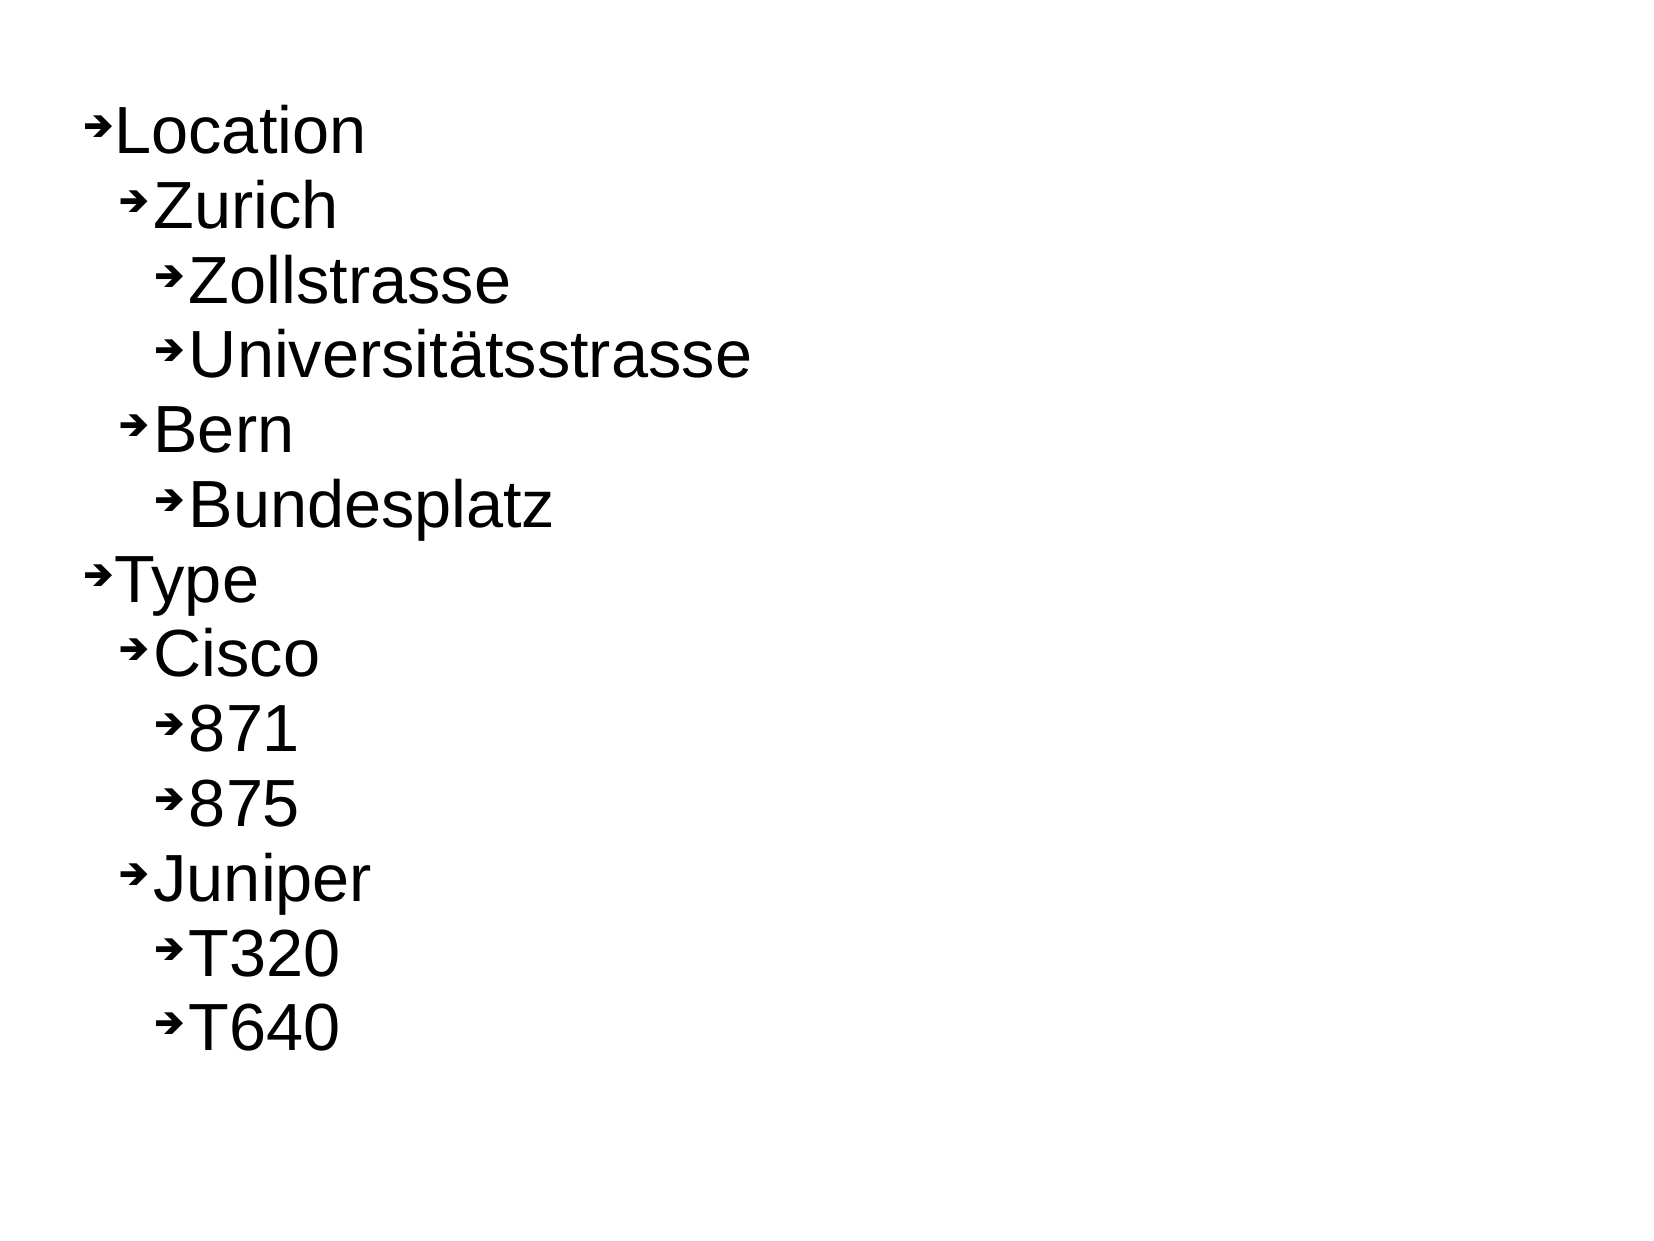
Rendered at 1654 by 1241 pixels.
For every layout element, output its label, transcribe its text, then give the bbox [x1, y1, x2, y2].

subtitle Location Zurich Zollstrasse Universitätsstrasse Bern Bundesplatz Type Cisco 871 875 Juniper T320 T640 [82, 49, 1571, 1109]
